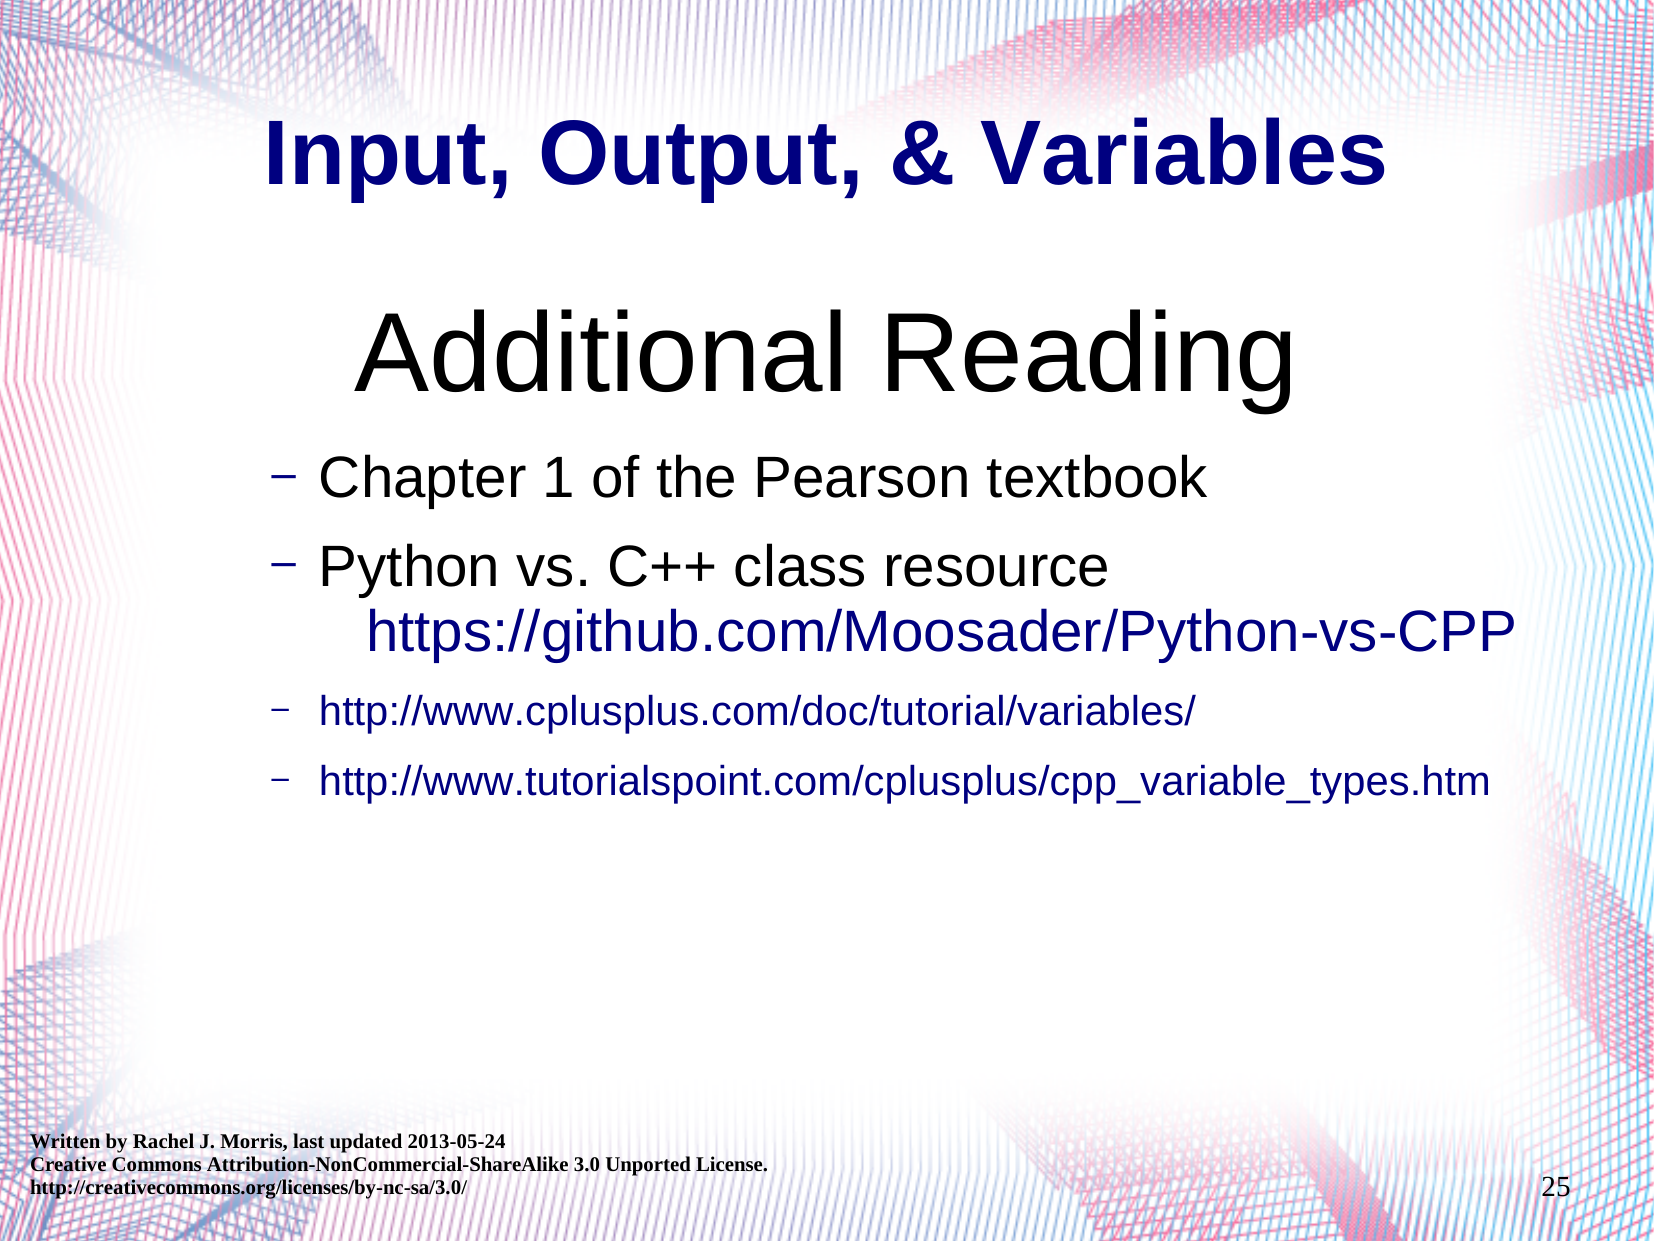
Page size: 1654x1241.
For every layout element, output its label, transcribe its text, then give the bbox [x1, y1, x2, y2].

picture [0, 0, 1654, 1241]
list Additional Reading Chapter 1 of the Pearson textbook Python vs. C++ class resource https://github.com/Moosader/Python-vs-CPP http://www.cplusplus.com/doc/tutorial/variables/ http://www.tutorialspoint.com/cplusplus/cpp_variable_types.htm [82, 290, 1571, 1010]
title Input, Output, & Variables [82, 49, 1571, 257]
